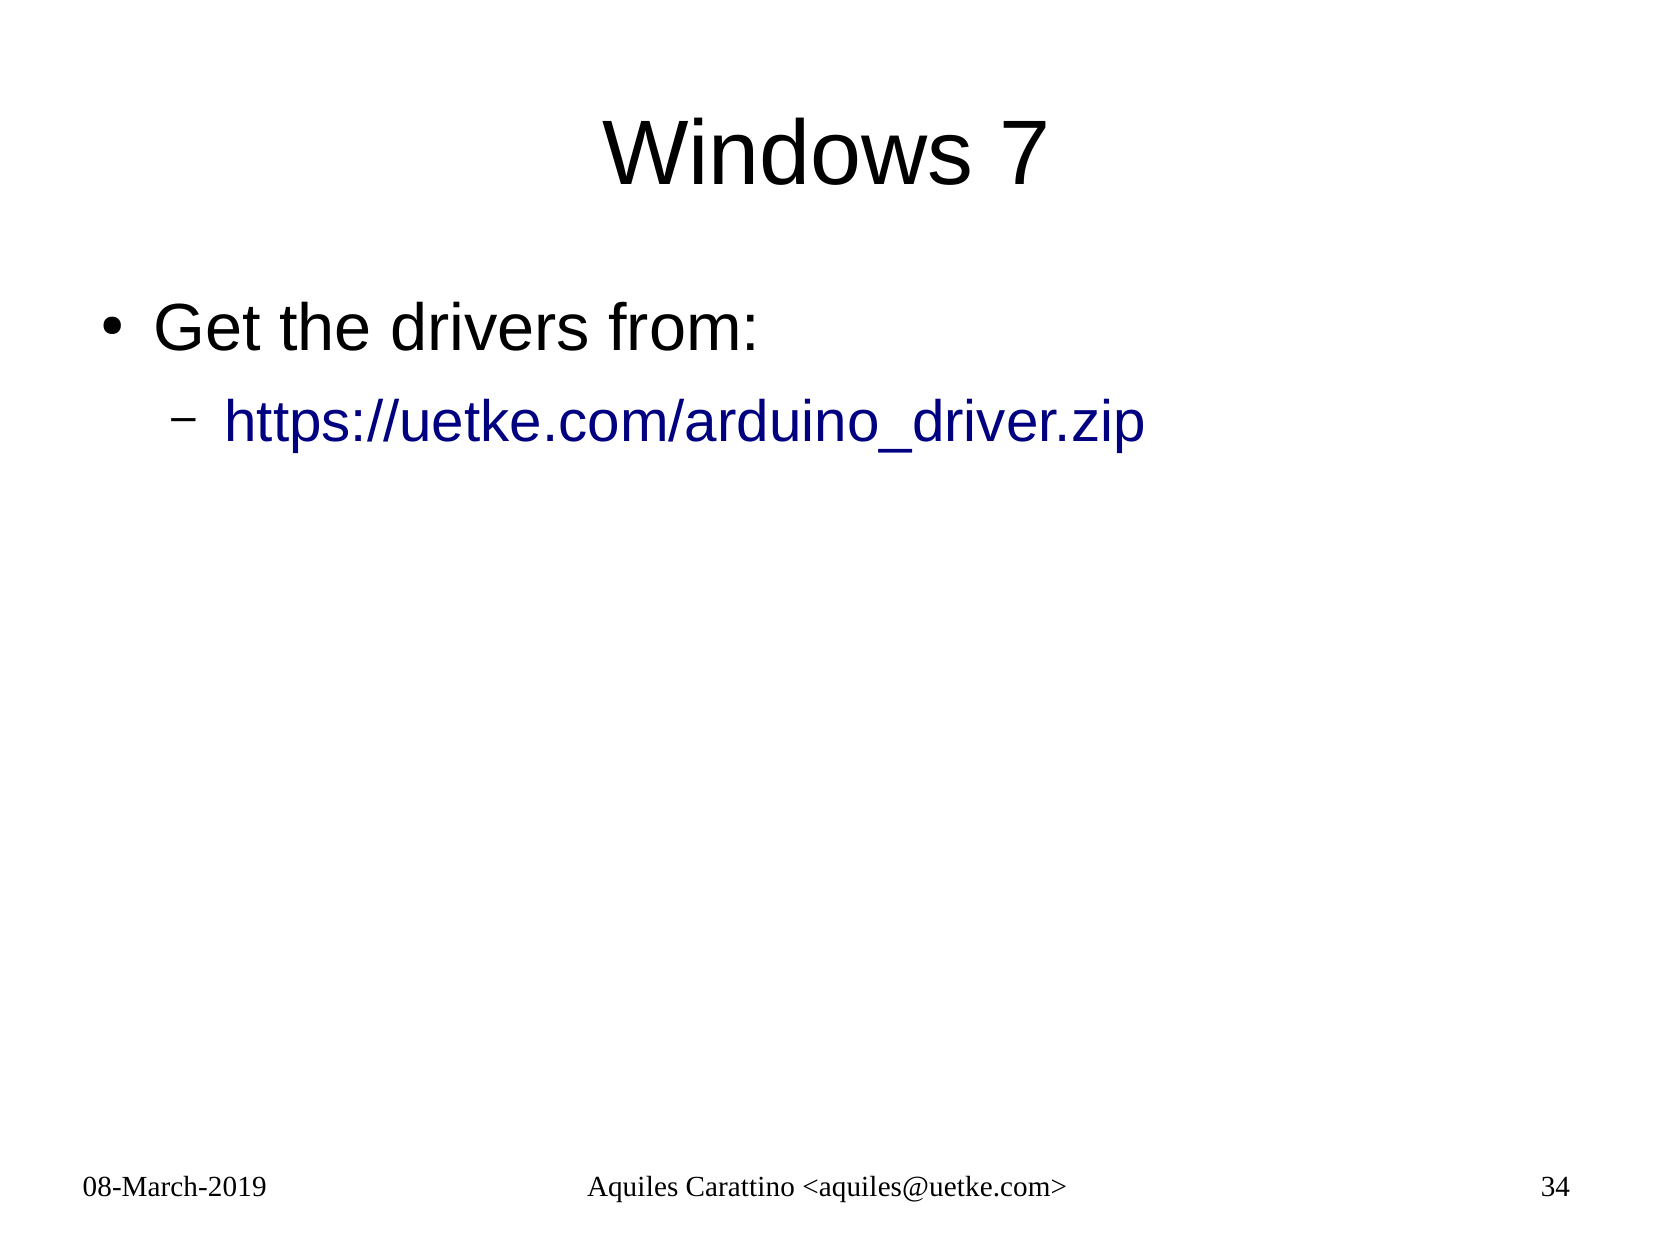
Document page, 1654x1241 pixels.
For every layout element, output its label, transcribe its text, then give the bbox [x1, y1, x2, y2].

list Get the drivers from: https://uetke.com/arduino_driver.zip [82, 290, 1571, 1010]
title Windows 7 [82, 49, 1571, 257]
